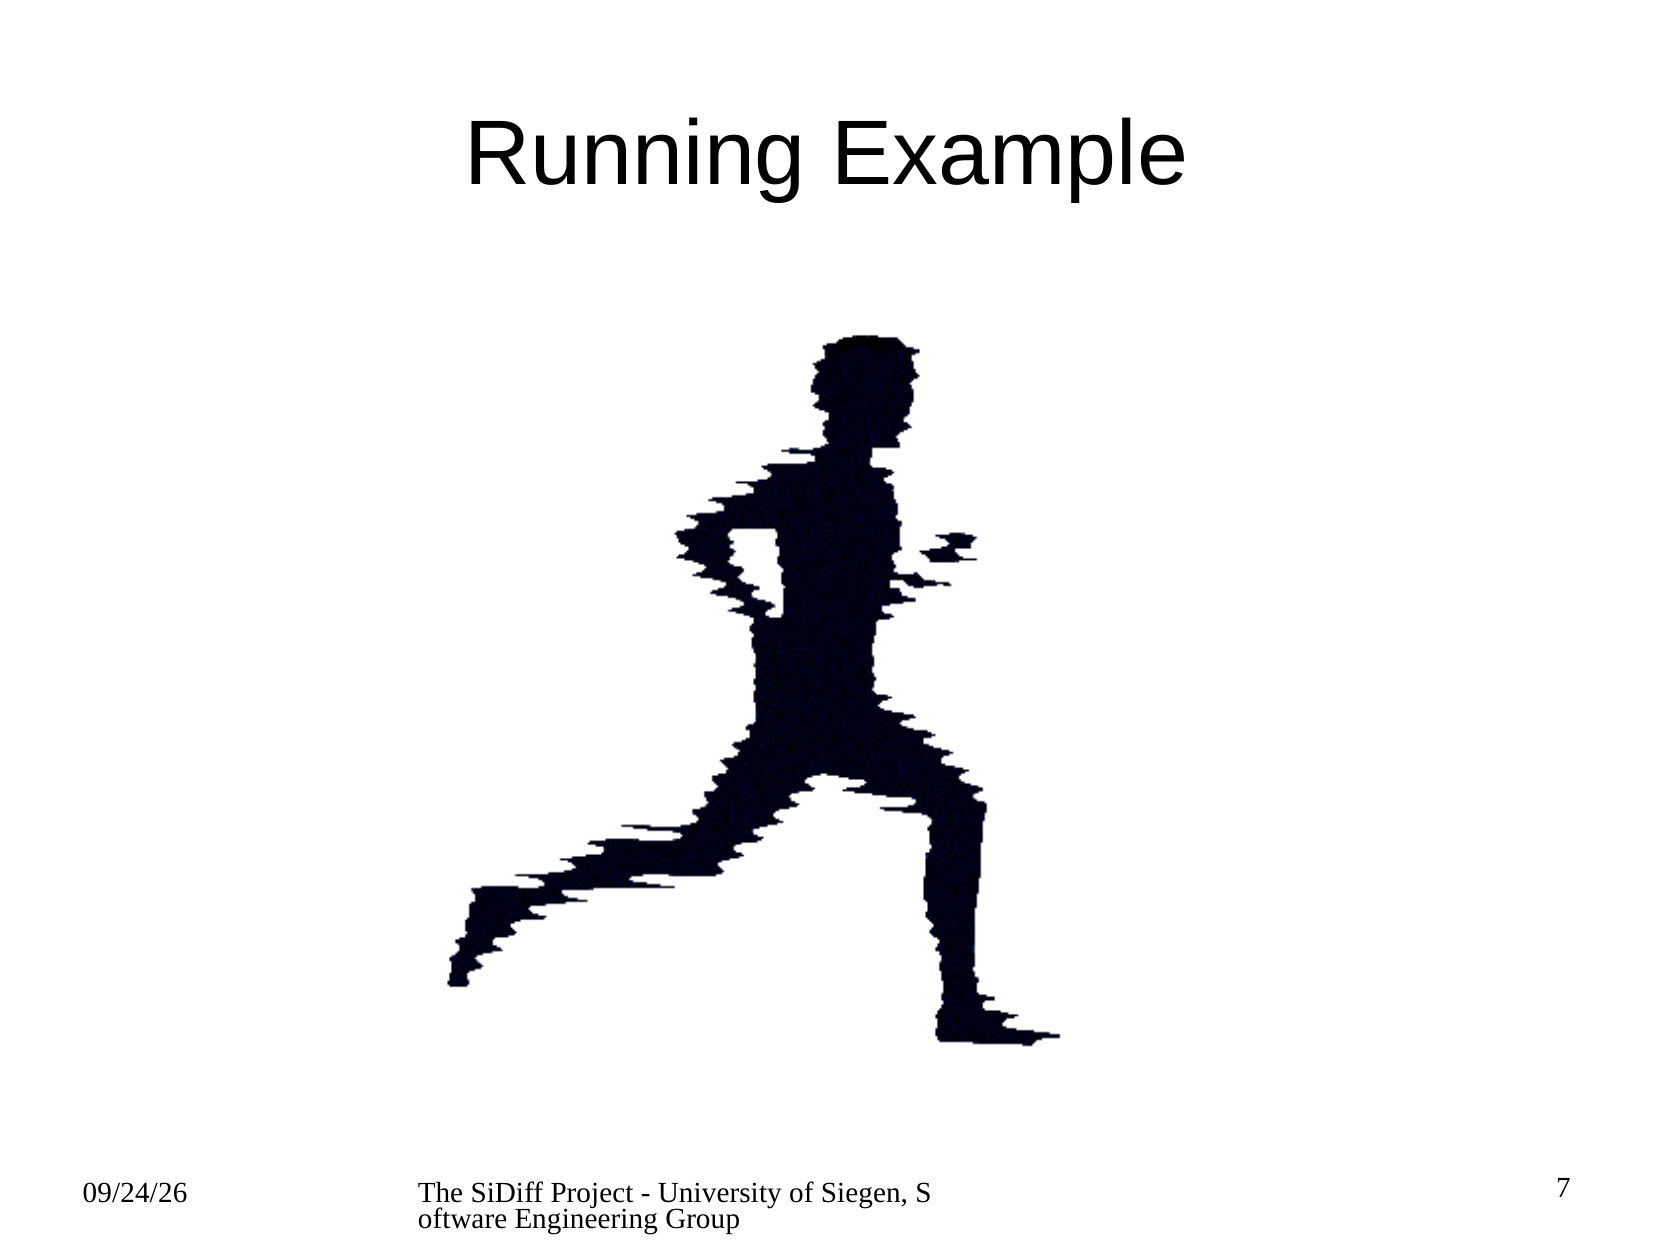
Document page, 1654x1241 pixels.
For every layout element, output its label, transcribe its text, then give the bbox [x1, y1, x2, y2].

title Running Example [82, 49, 1571, 257]
picture [442, 324, 1086, 1080]
